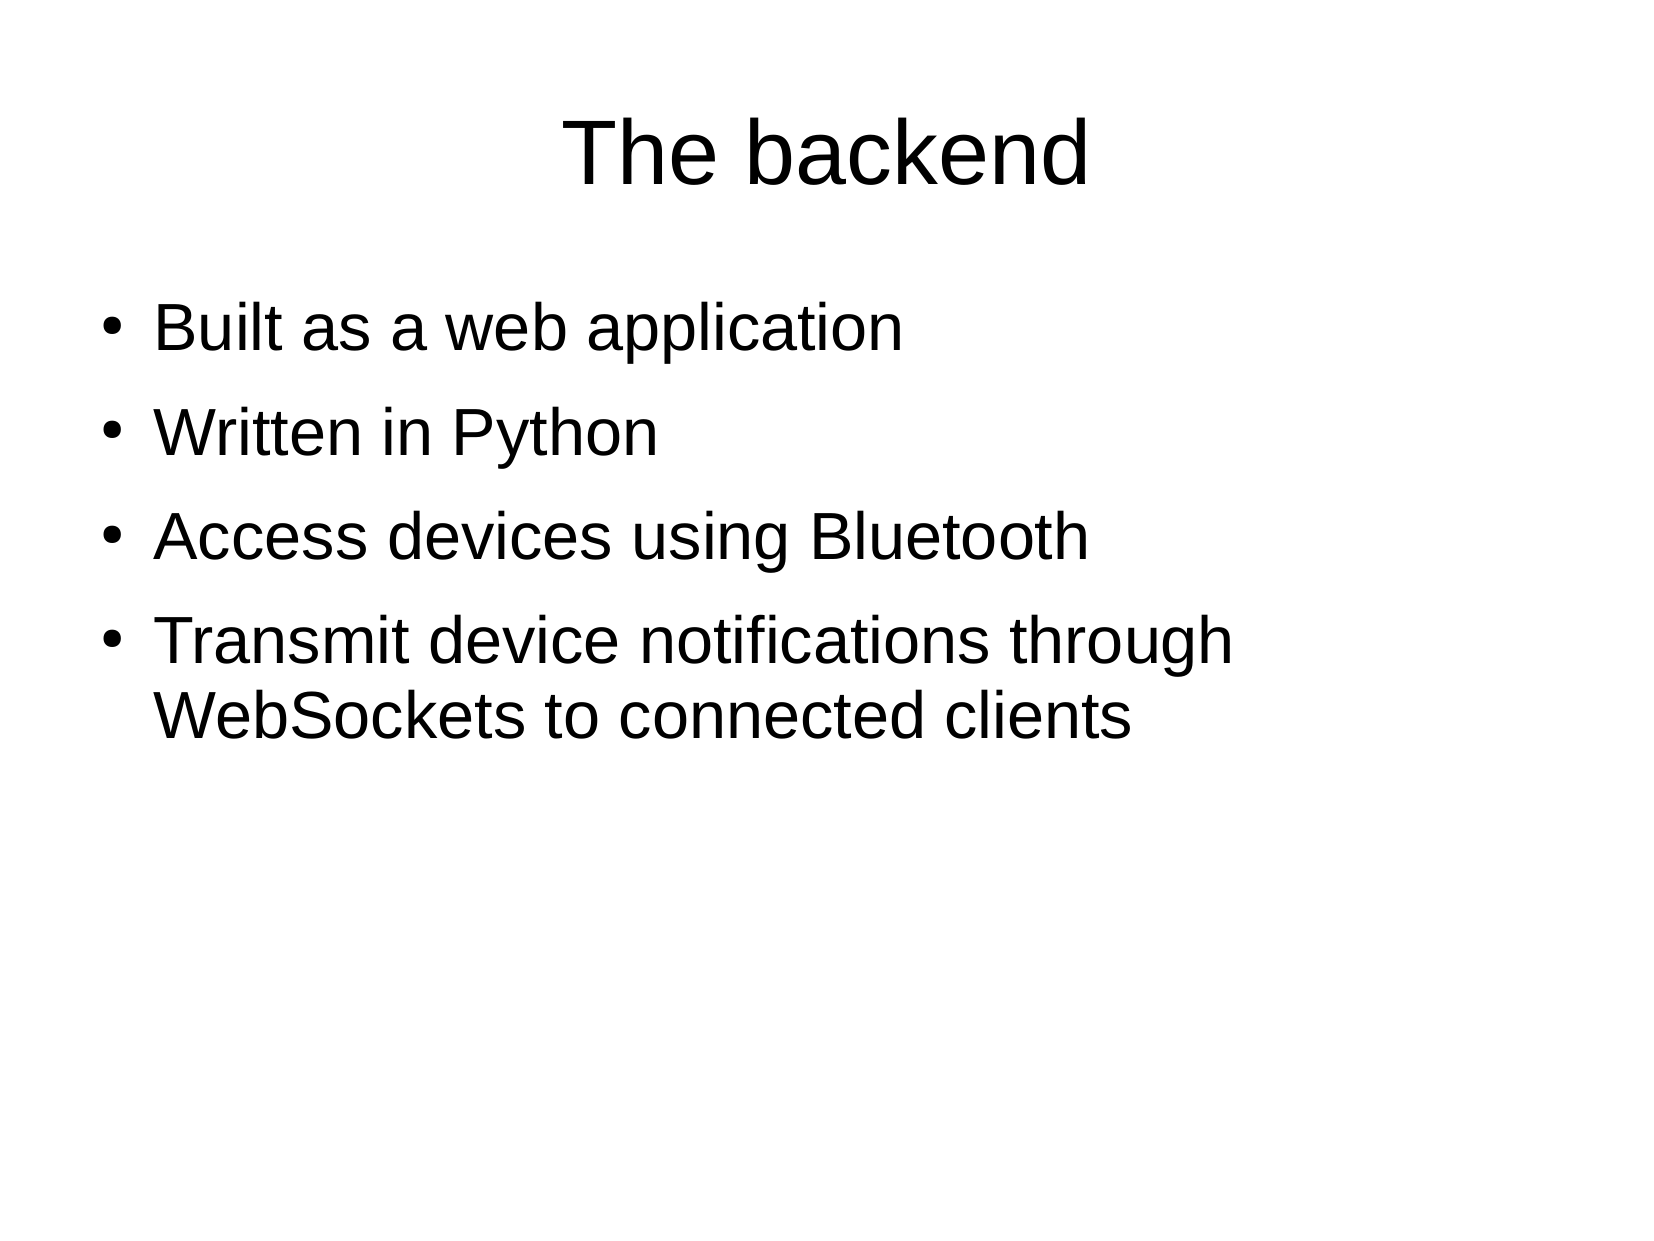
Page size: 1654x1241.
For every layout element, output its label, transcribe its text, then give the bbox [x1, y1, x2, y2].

title The backend [82, 49, 1571, 257]
list Built as a web application Written in Python Access devices using Bluetooth Transmit device notifications through WebSockets to connected clients [82, 290, 1571, 1010]
